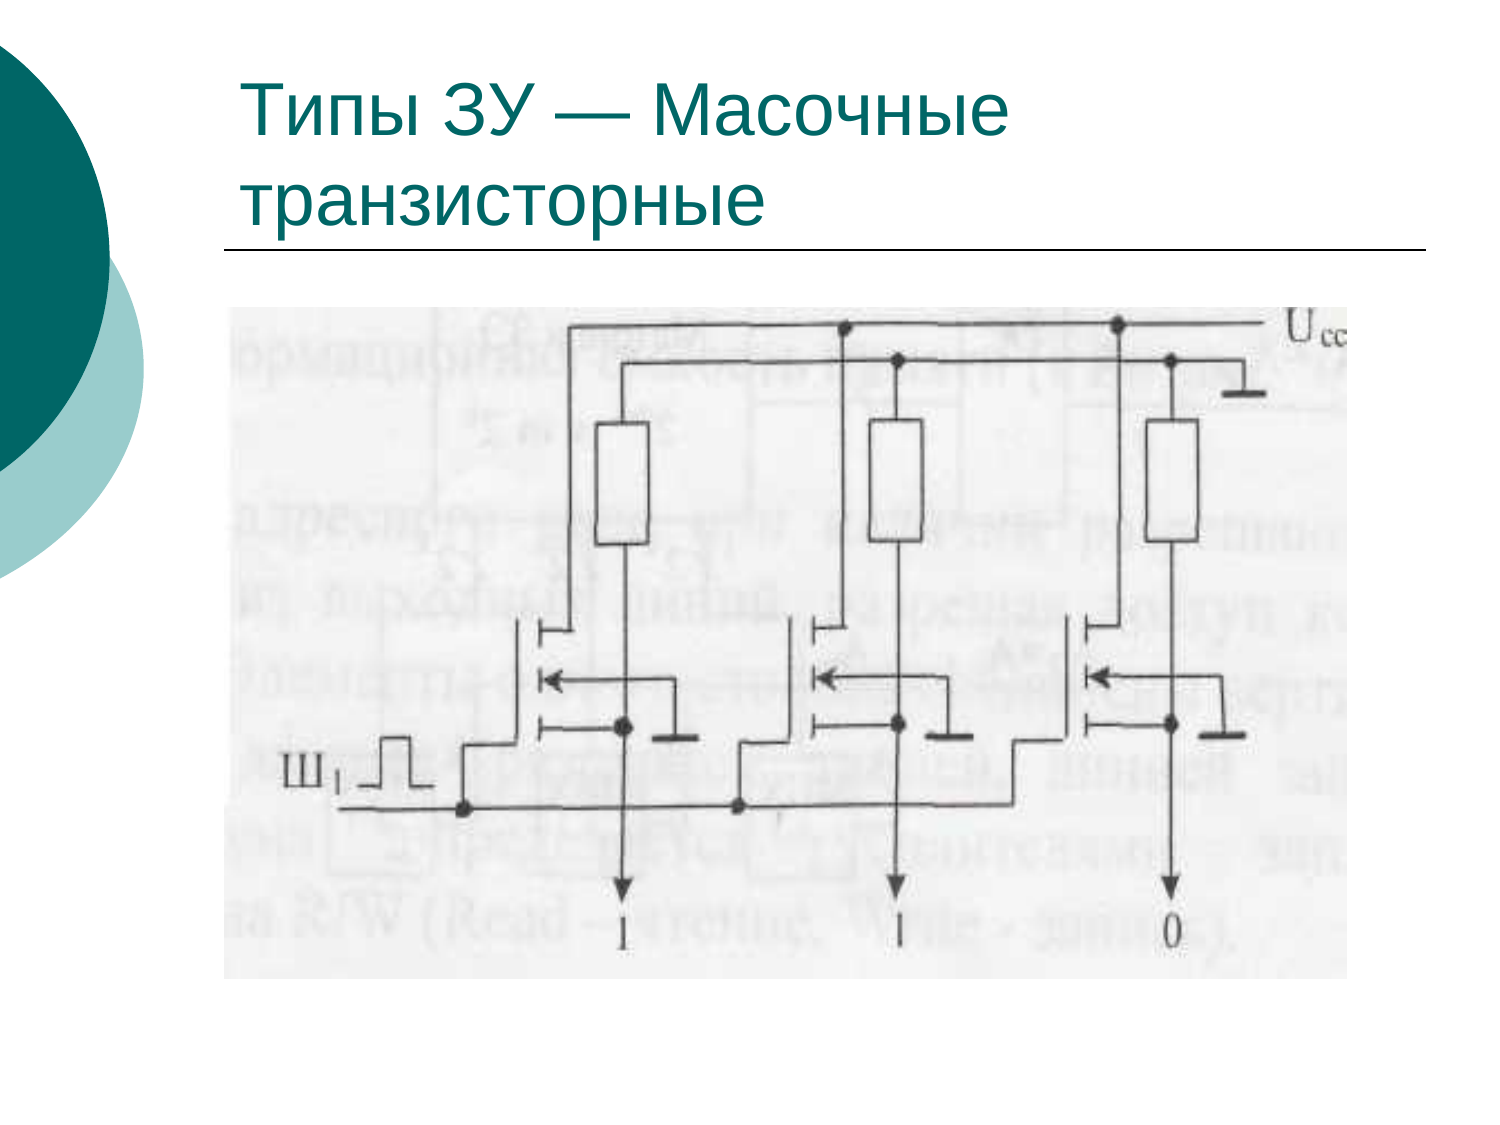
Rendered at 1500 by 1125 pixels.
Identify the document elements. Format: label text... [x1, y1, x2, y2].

picture [224, 307, 1347, 979]
subtitle - [224, 249, 1425, 975]
title Типы ЗУ — Масочные транзисторные [224, 52, 1425, 249]
